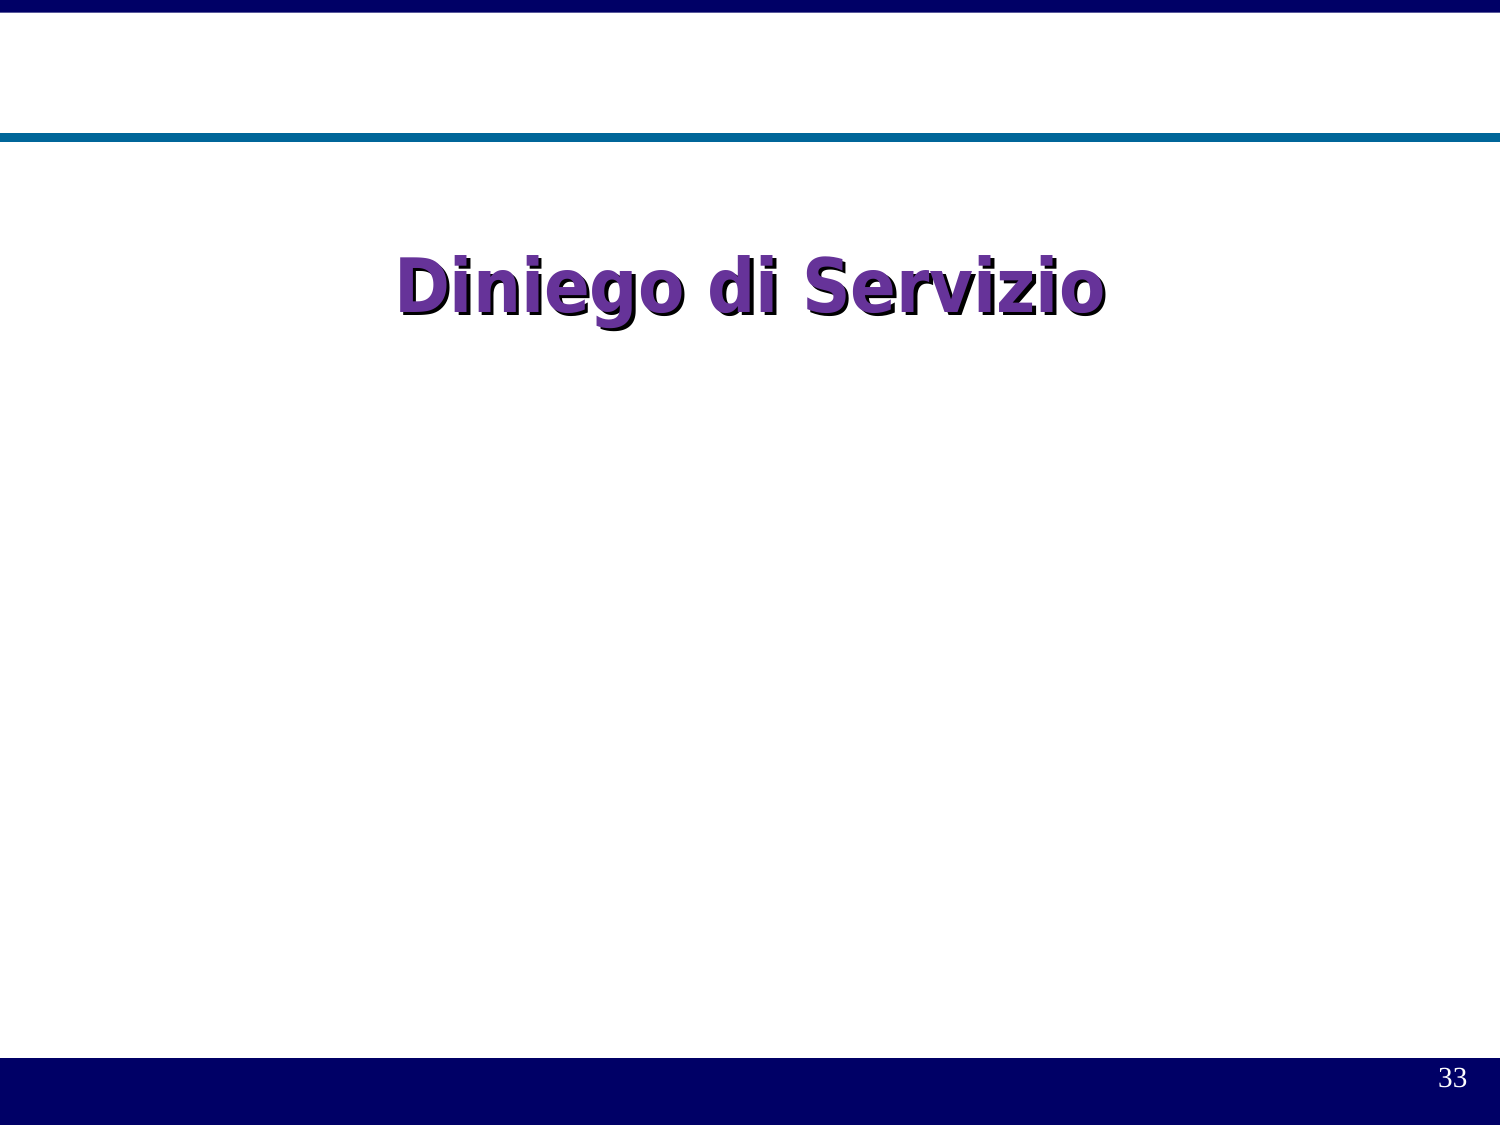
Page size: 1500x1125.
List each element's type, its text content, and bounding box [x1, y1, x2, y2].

subtitle Diniego di Servizio [30, 0, 1471, 580]
